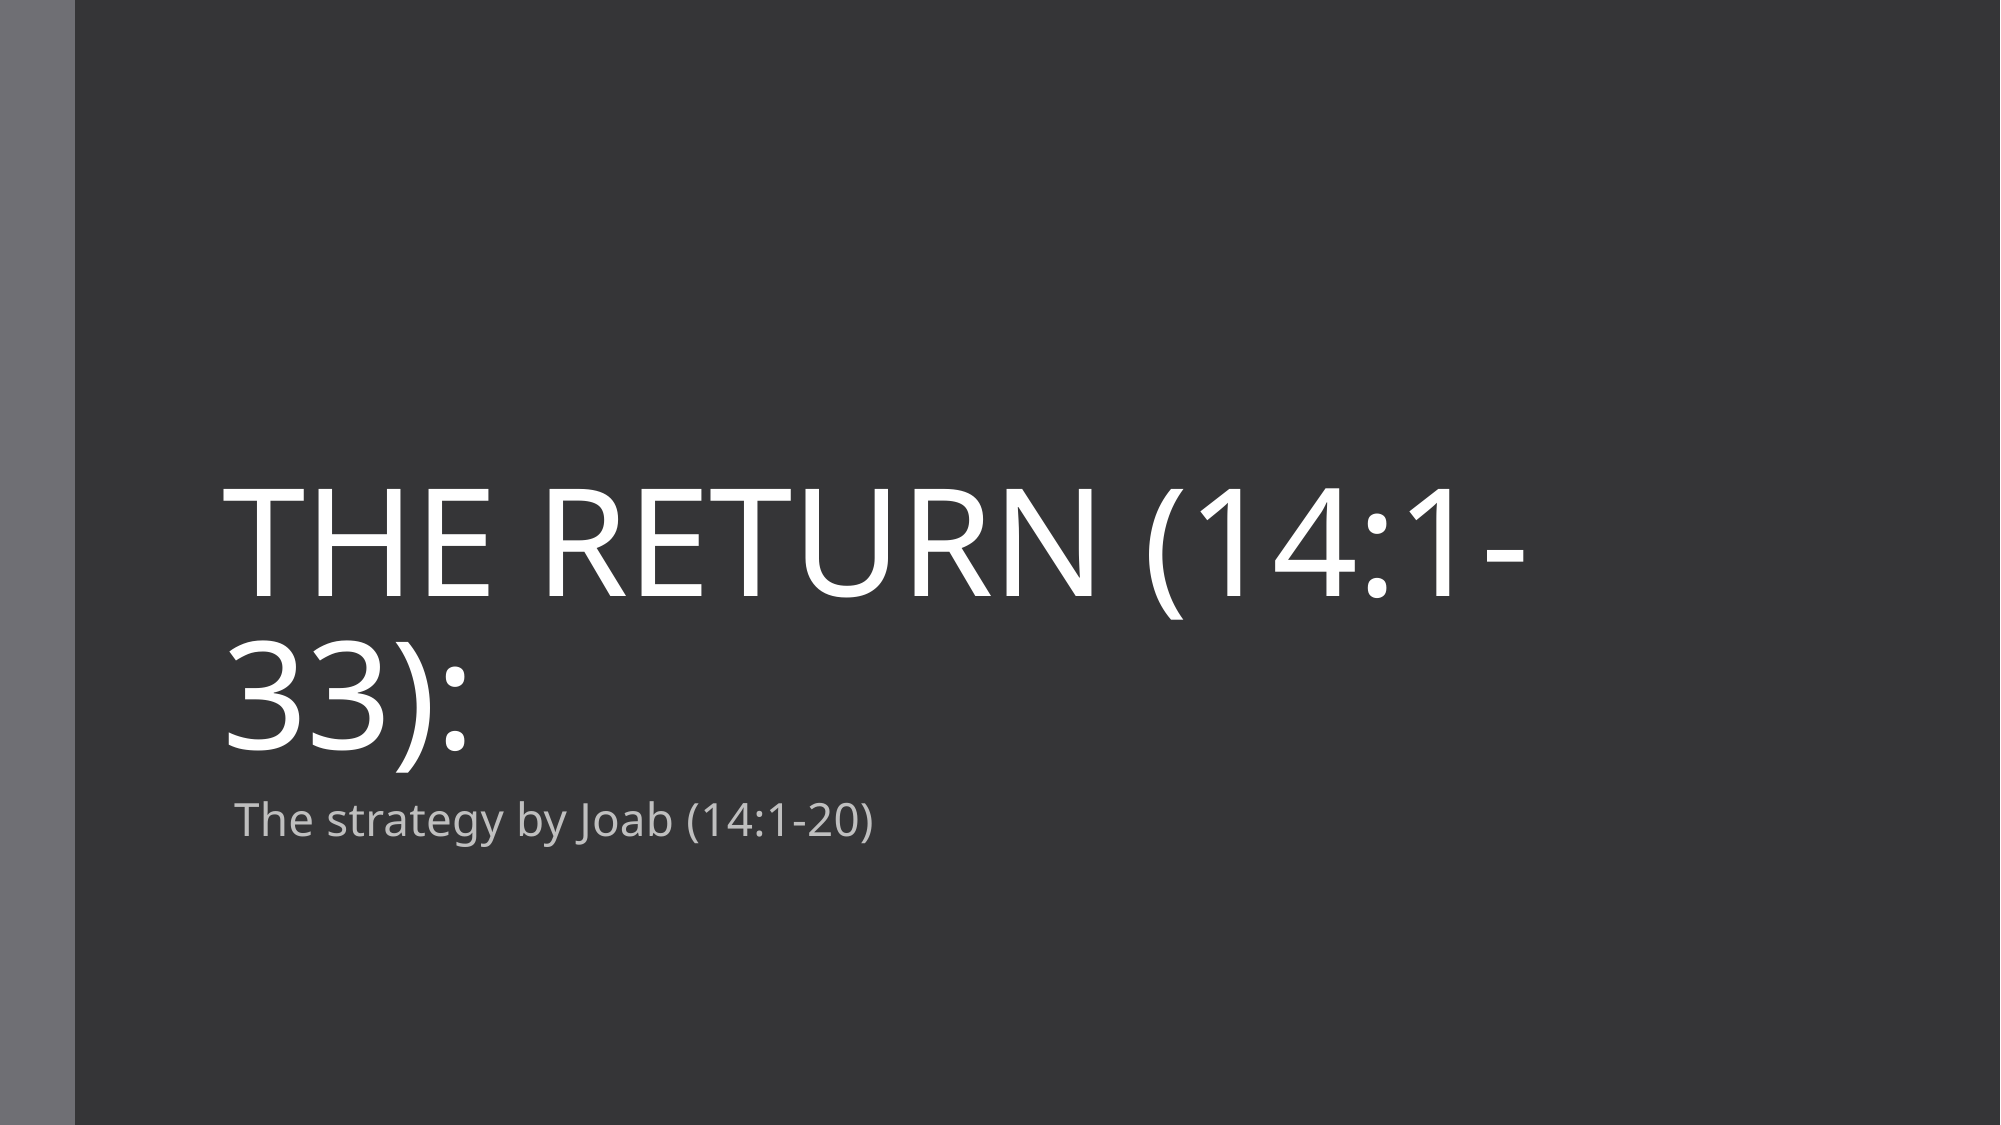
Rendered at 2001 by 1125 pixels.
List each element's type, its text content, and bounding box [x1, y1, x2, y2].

title THE RETURN (14:1-33): [206, 124, 1752, 787]
subtitle The strategy by Joab (14:1-20) [206, 787, 1752, 1066]
